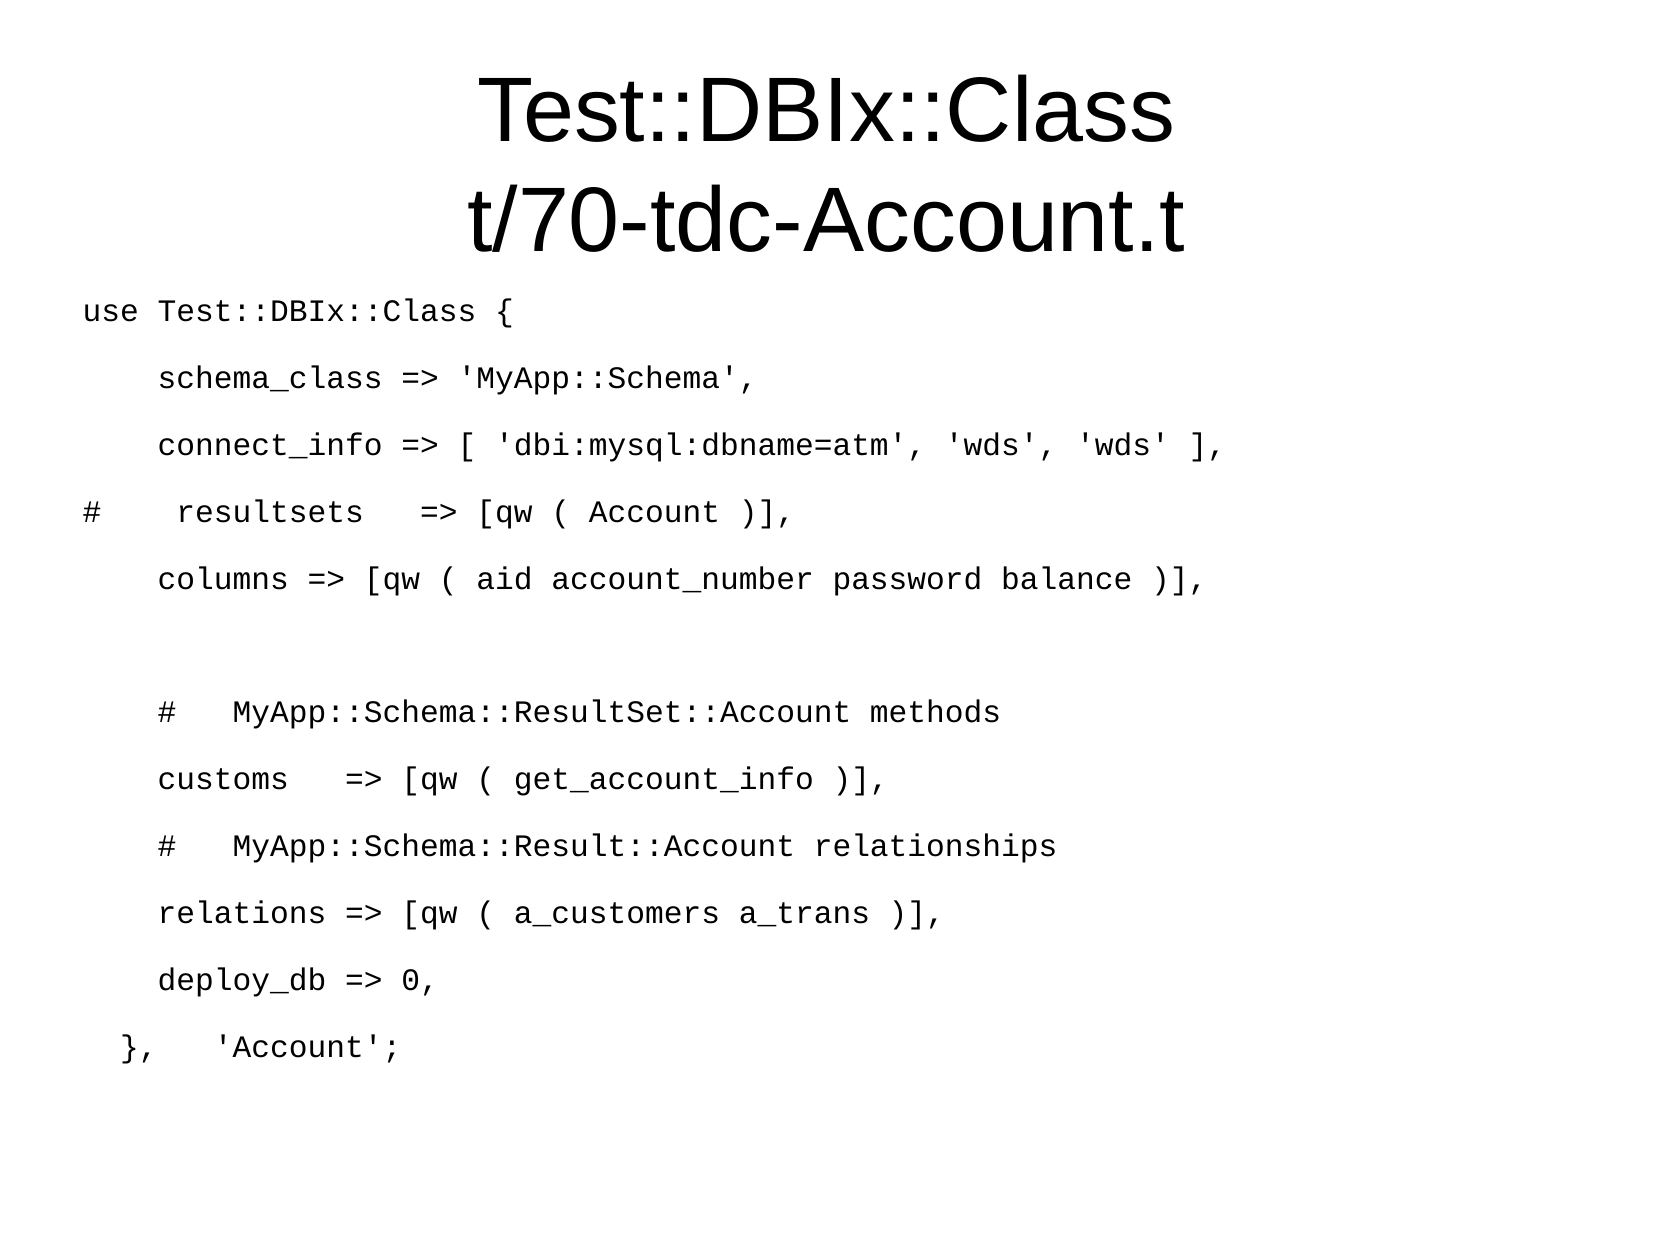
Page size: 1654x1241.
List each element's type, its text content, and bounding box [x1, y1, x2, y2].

title Test::DBIx::Class t/70-tdc-Account.t [82, 49, 1571, 257]
list use Test::DBIx::Class { schema_class => 'MyApp::Schema', connect_info => [ 'dbi:mysql:dbname=atm', 'wds', 'wds' ], # resultsets => [qw ( Account )], columns => [qw ( aid account_number password balance )], # MyApp::Schema::ResultSet::Account methods customs => [qw ( get_account_info )], # MyApp::Schema::Result::Account relationships relations => [qw ( a_customers a_trans )], deploy_db => 0, }, 'Account'; [82, 290, 1571, 1010]
